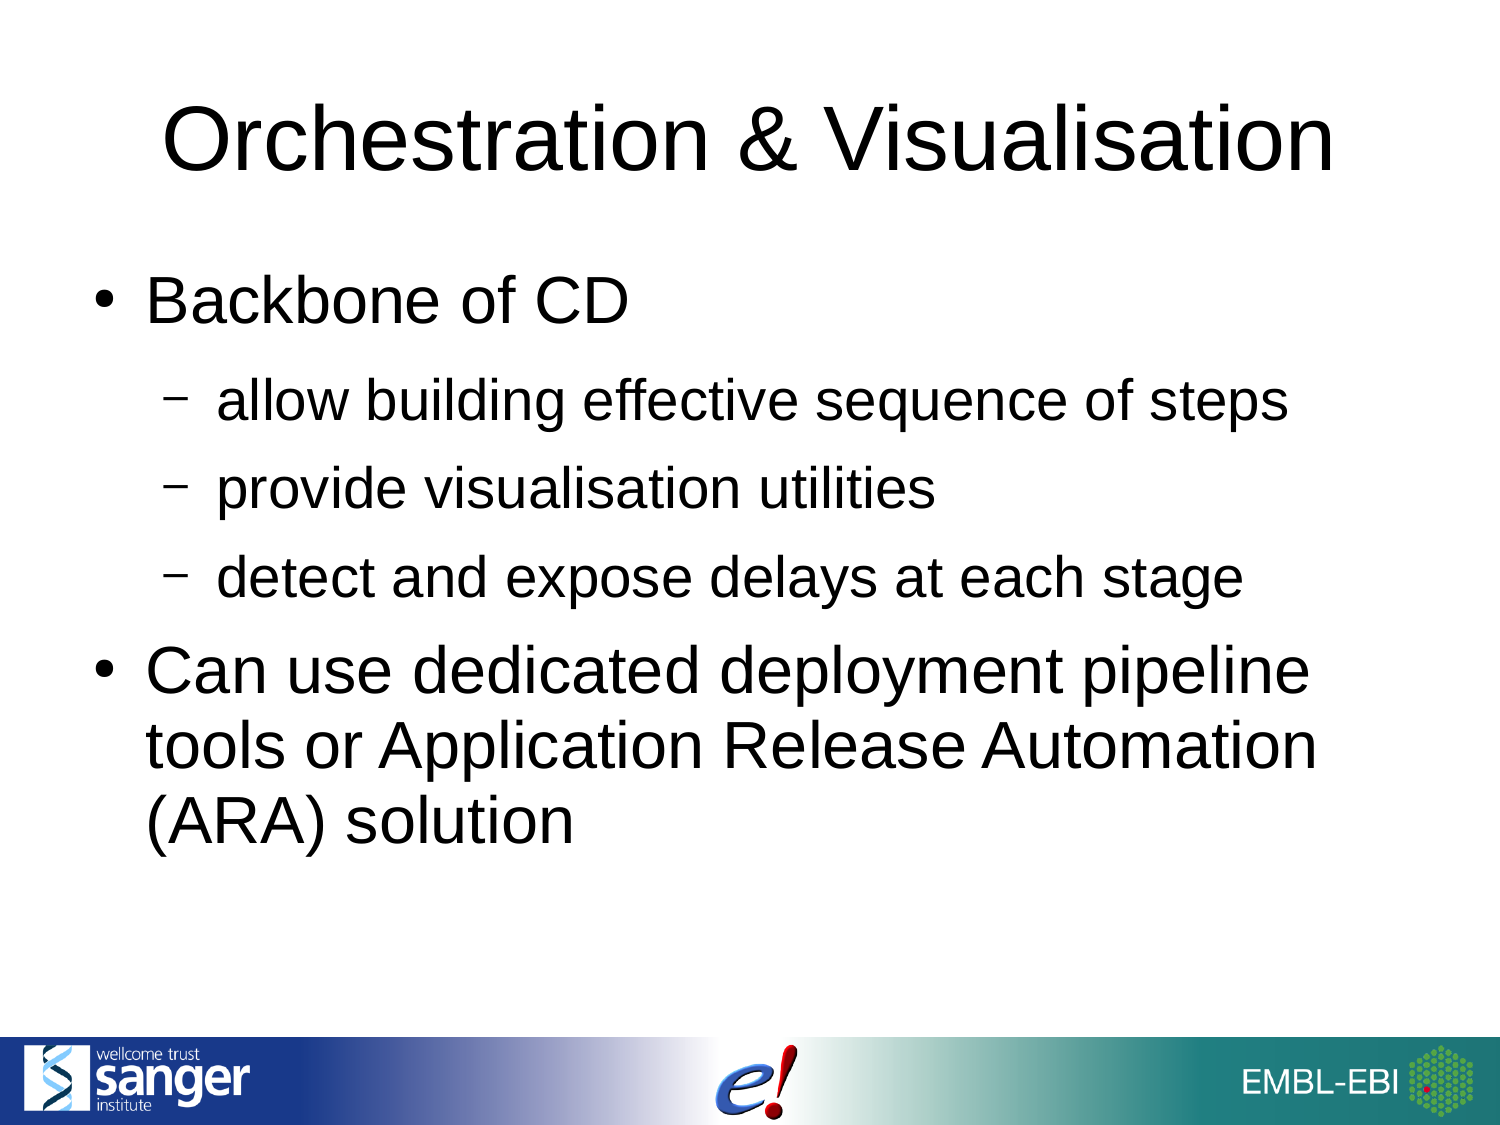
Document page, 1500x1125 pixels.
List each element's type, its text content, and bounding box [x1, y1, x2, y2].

list Backbone of CD allow building effective sequence of steps provide visualisation utilities detect and expose delays at each stage Can use dedicated deployment pipeline tools or Application Release Automation (ARA) solution [75, 263, 1395, 916]
picture [0, 1037, 1500, 1125]
title Orchestration & Visualisation [75, 44, 1425, 233]
